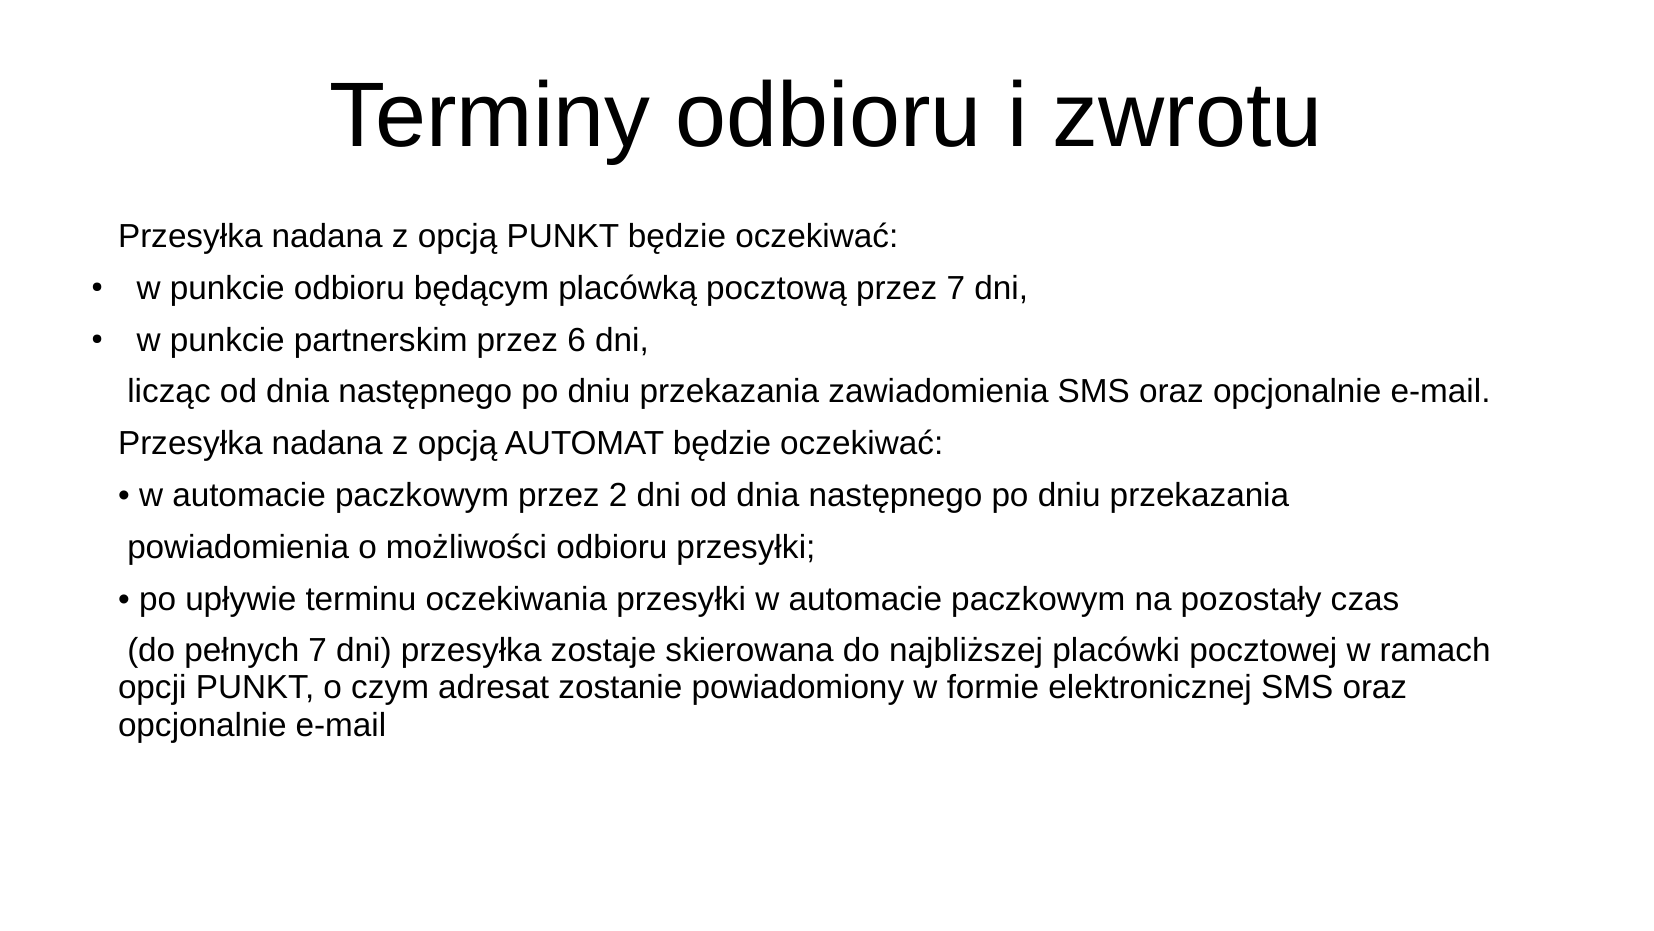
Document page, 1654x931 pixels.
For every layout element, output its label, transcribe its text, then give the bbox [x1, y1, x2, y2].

list Przesyłka nadana z opcją PUNKT będzie oczekiwać: w punkcie odbioru będącym placówką pocztową przez 7 dni, w punkcie partnerskim przez 6 dni, licząc od dnia następnego po dniu przekazania zawiadomienia SMS oraz opcjonalnie e-mail. Przesyłka nadana z opcją AUTOMAT będzie oczekiwać: • w automacie paczkowym przez 2 dni od dnia następnego po dniu przekazania powiadomienia o możliwości odbioru przesyłki; • po upływie terminu oczekiwania przesyłki w automacie paczkowym na pozostały czas (do pełnych 7 dni) przesyłka zostaje skierowana do najbliższej placówki pocztowej w ramach opcji PUNKT, o czym adresat zostanie powiadomiony w formie elektronicznej SMS oraz opcjonalnie e-mail [82, 217, 1571, 758]
title Terminy odbioru i zwrotu [82, 37, 1571, 193]
